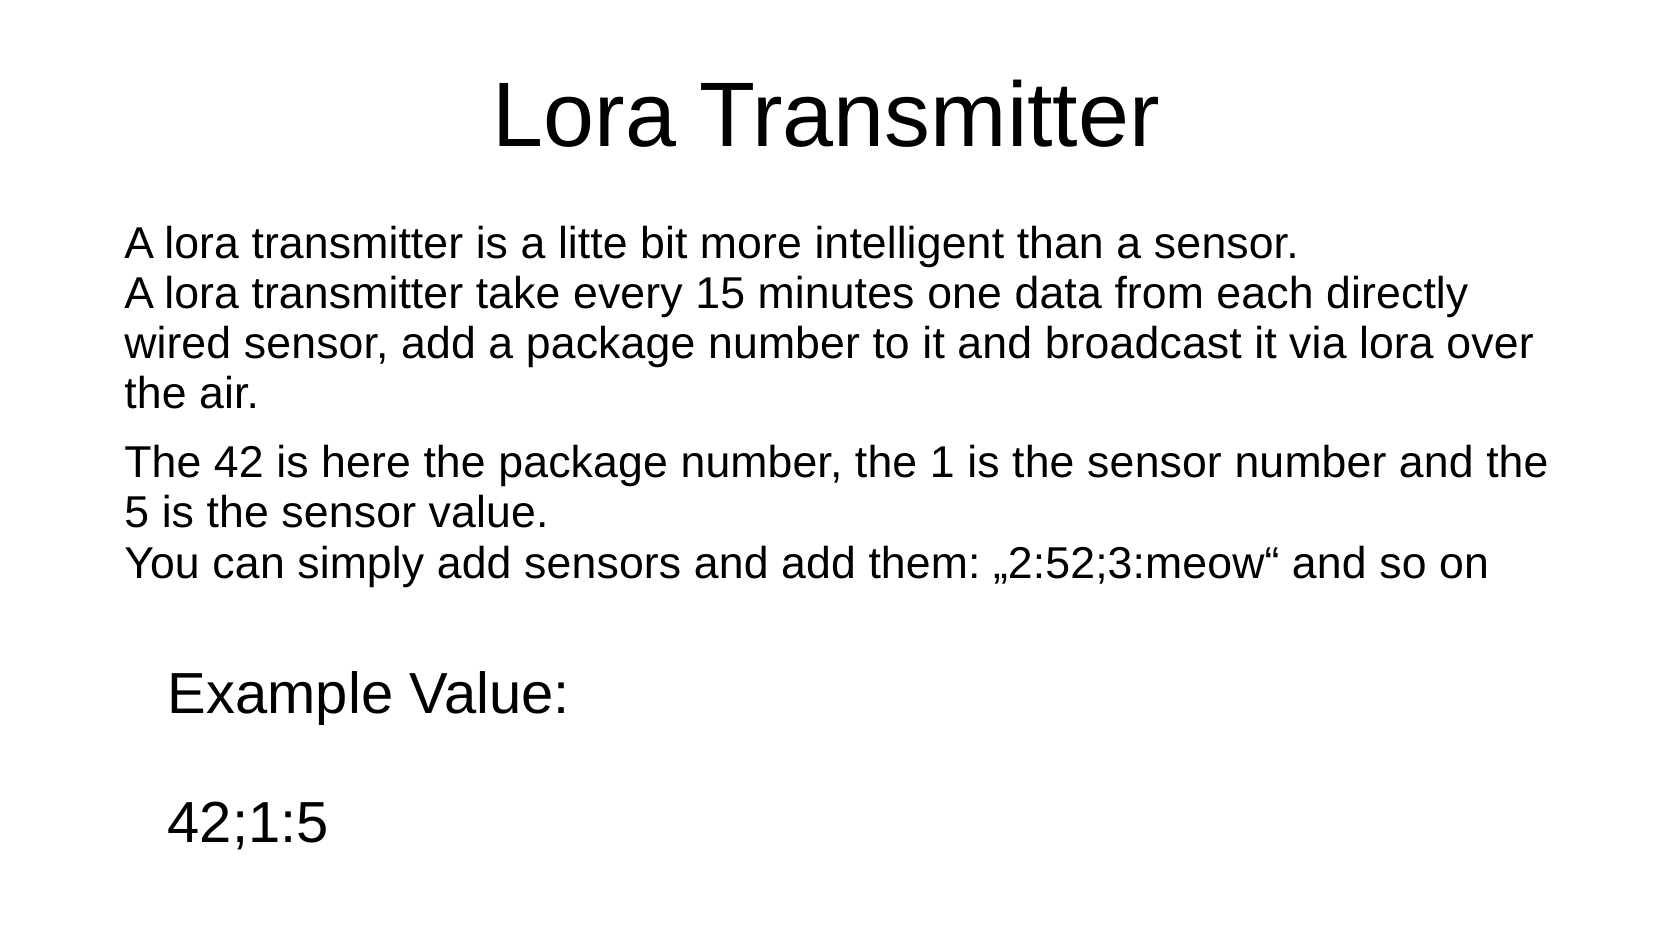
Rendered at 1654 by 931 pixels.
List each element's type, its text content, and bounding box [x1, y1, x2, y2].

list A lora transmitter is a litte bit more intelligent than a sensor. A lora transmitter take every 15 minutes one data from each directly wired sensor, add a package number to it and broadcast it via lora over the air. The 42 is here the package number, the 1 is the sensor number and the 5 is the sensor value. You can simply add sensors and add them: „2:52;3:meow“ and so on [76, 217, 1565, 591]
list Example Value: 42;1:5 [106, 660, 1595, 857]
title Lora Transmitter [82, 37, 1571, 193]
